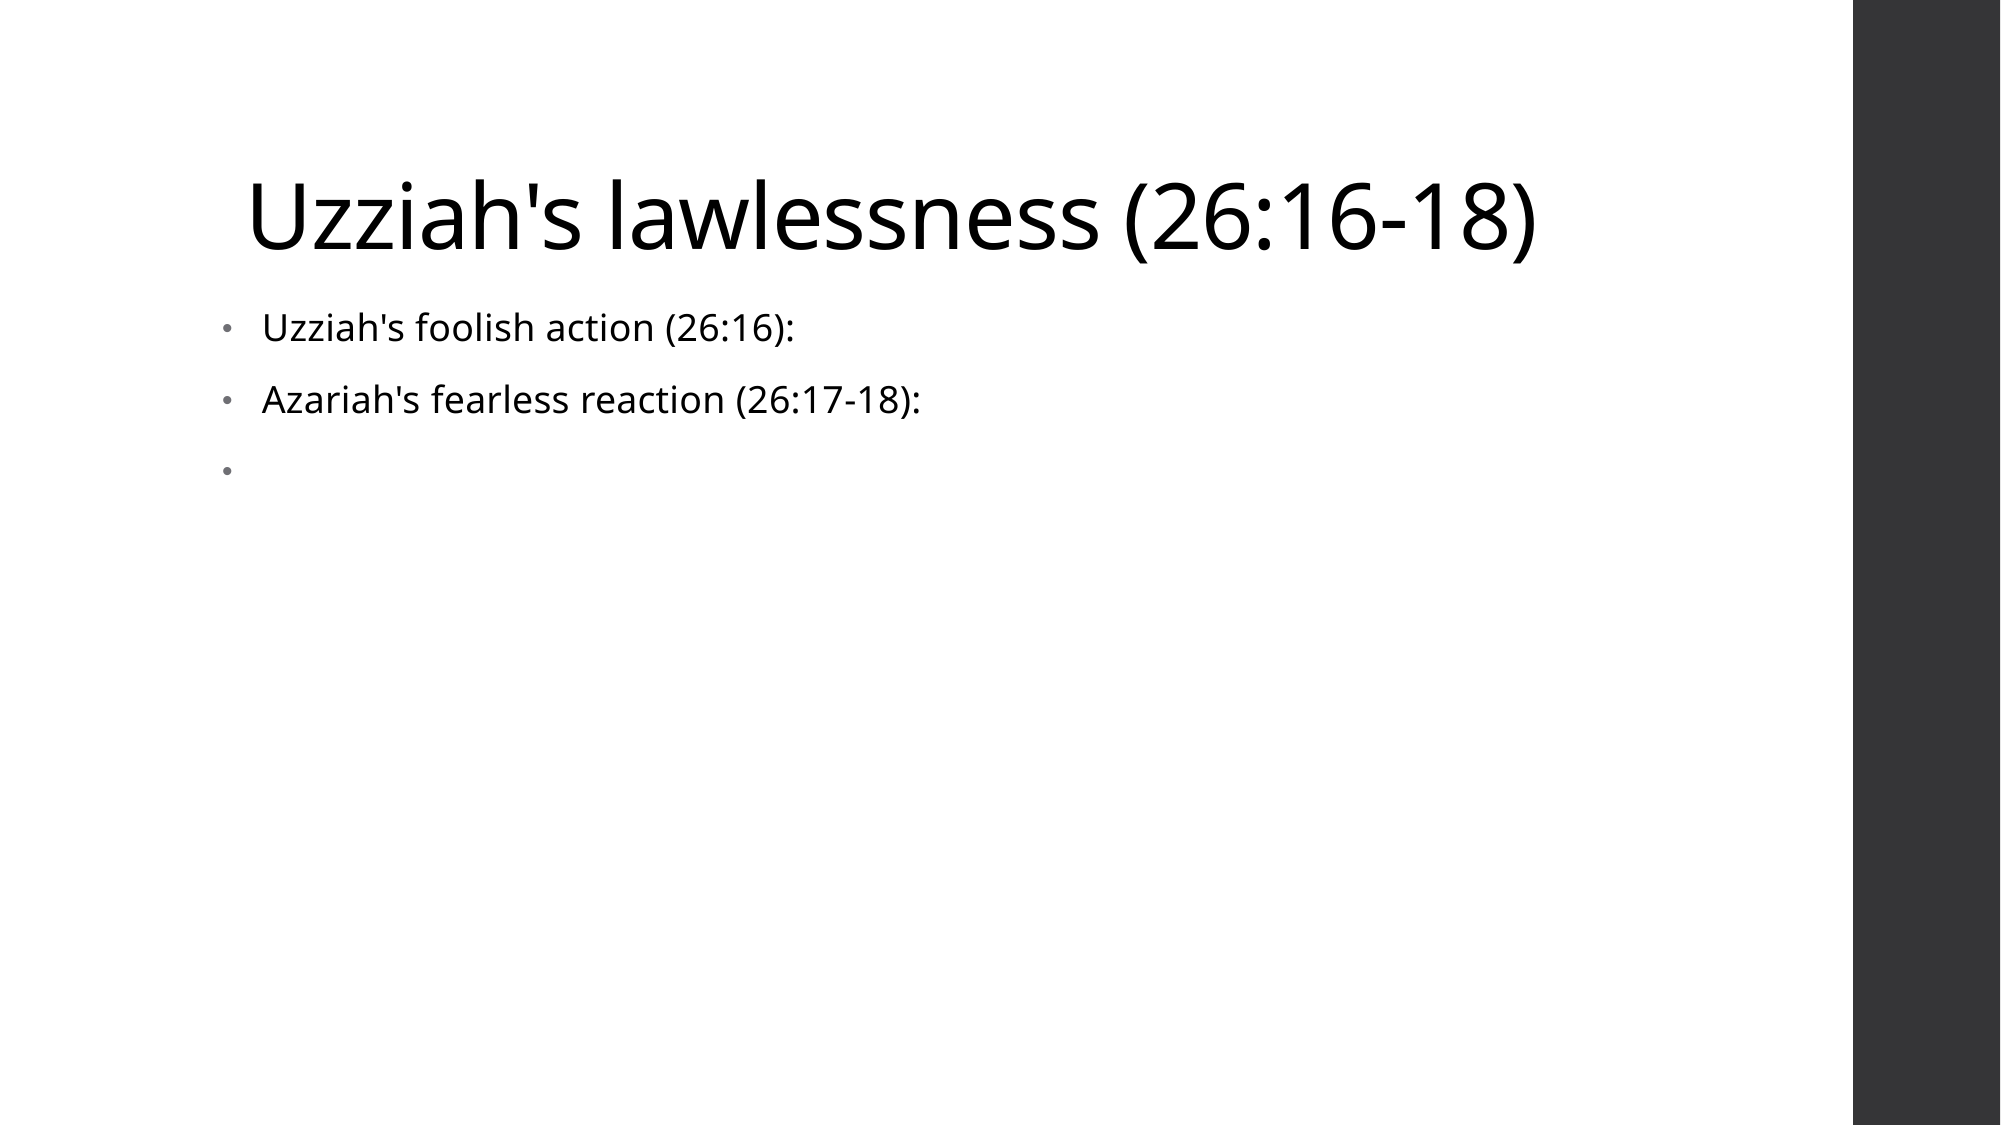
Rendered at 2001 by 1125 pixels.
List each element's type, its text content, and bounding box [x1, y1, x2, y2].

title Uzziah's lawlessness (26:16-18) [206, 60, 1797, 278]
list Uzziah's foolish action (26:16): Azariah's fearless reaction (26:17-18): [206, 299, 1617, 1014]
